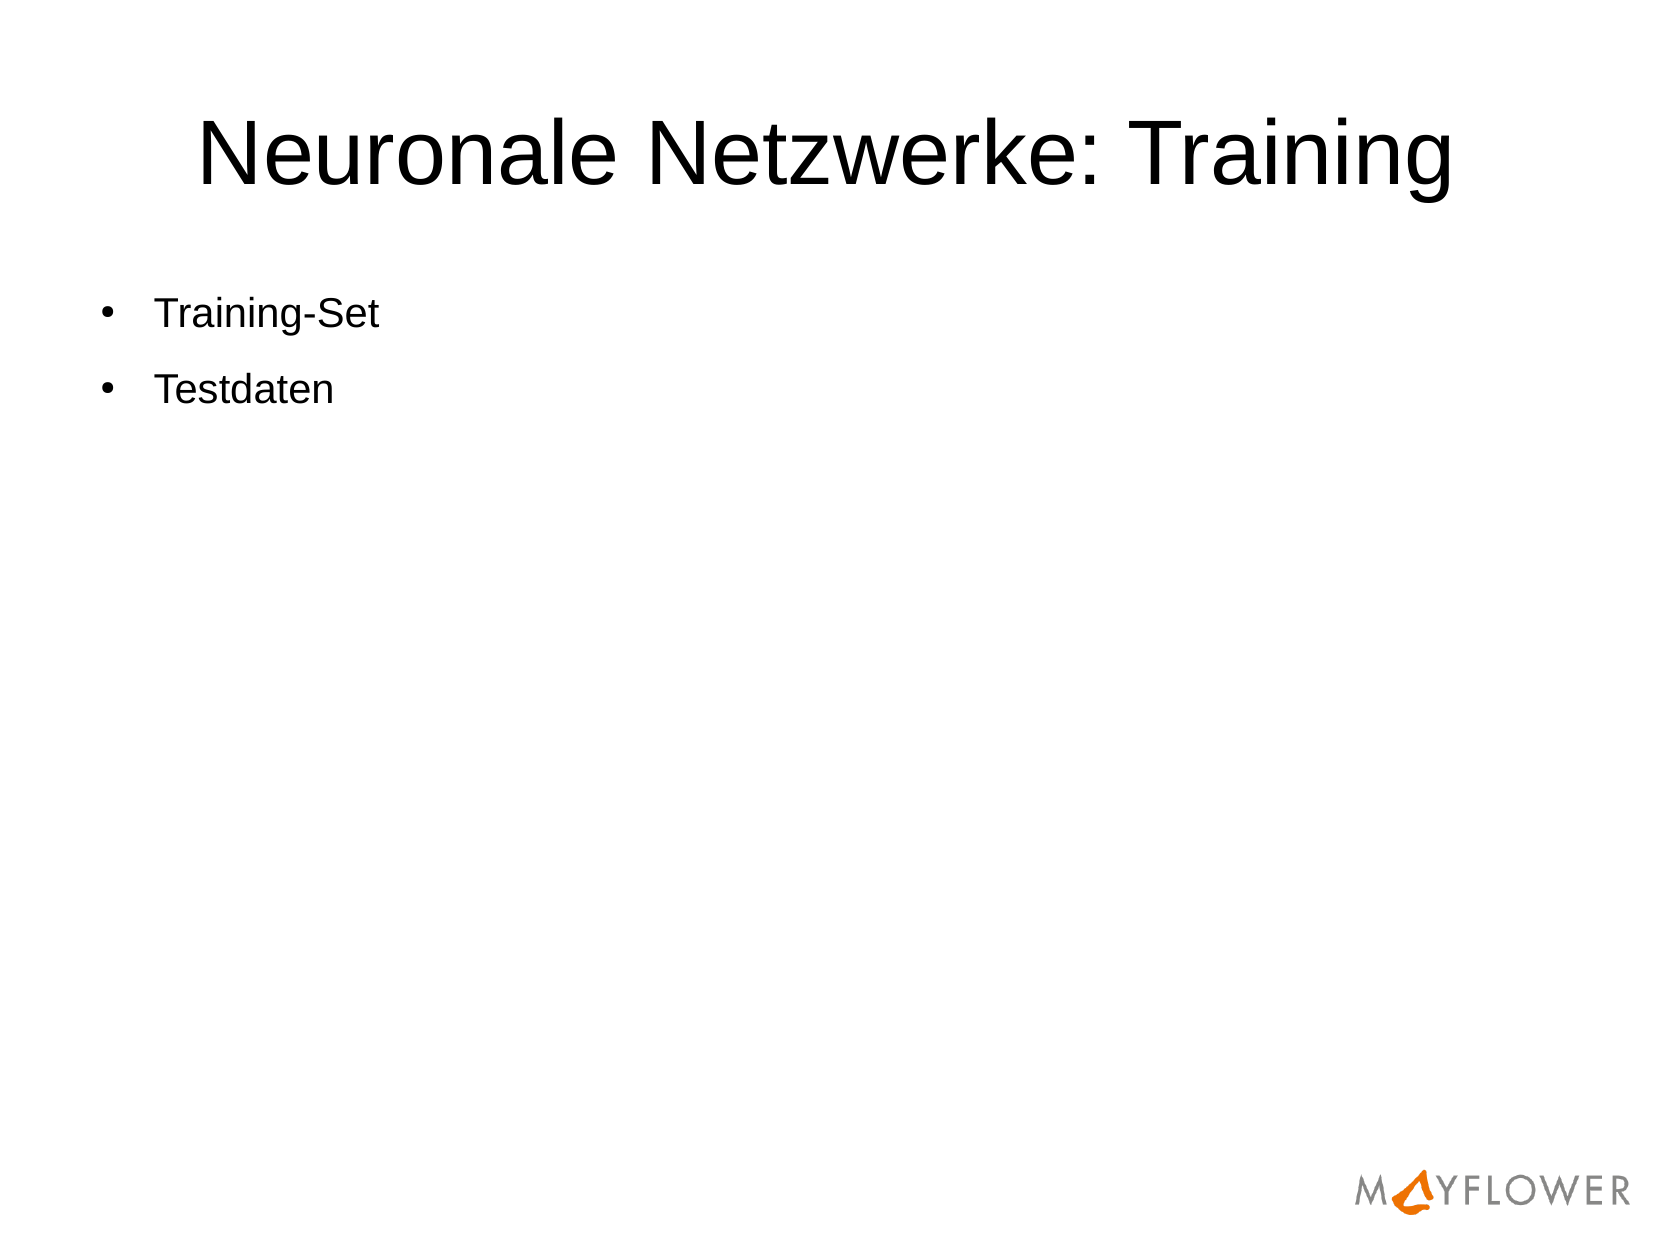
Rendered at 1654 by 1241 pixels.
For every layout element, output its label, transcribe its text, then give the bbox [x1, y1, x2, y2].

title Neuronale Netzwerke: Training [82, 49, 1571, 257]
list Training-Set Testdaten [82, 290, 1571, 1010]
picture [1355, 1169, 1630, 1215]
